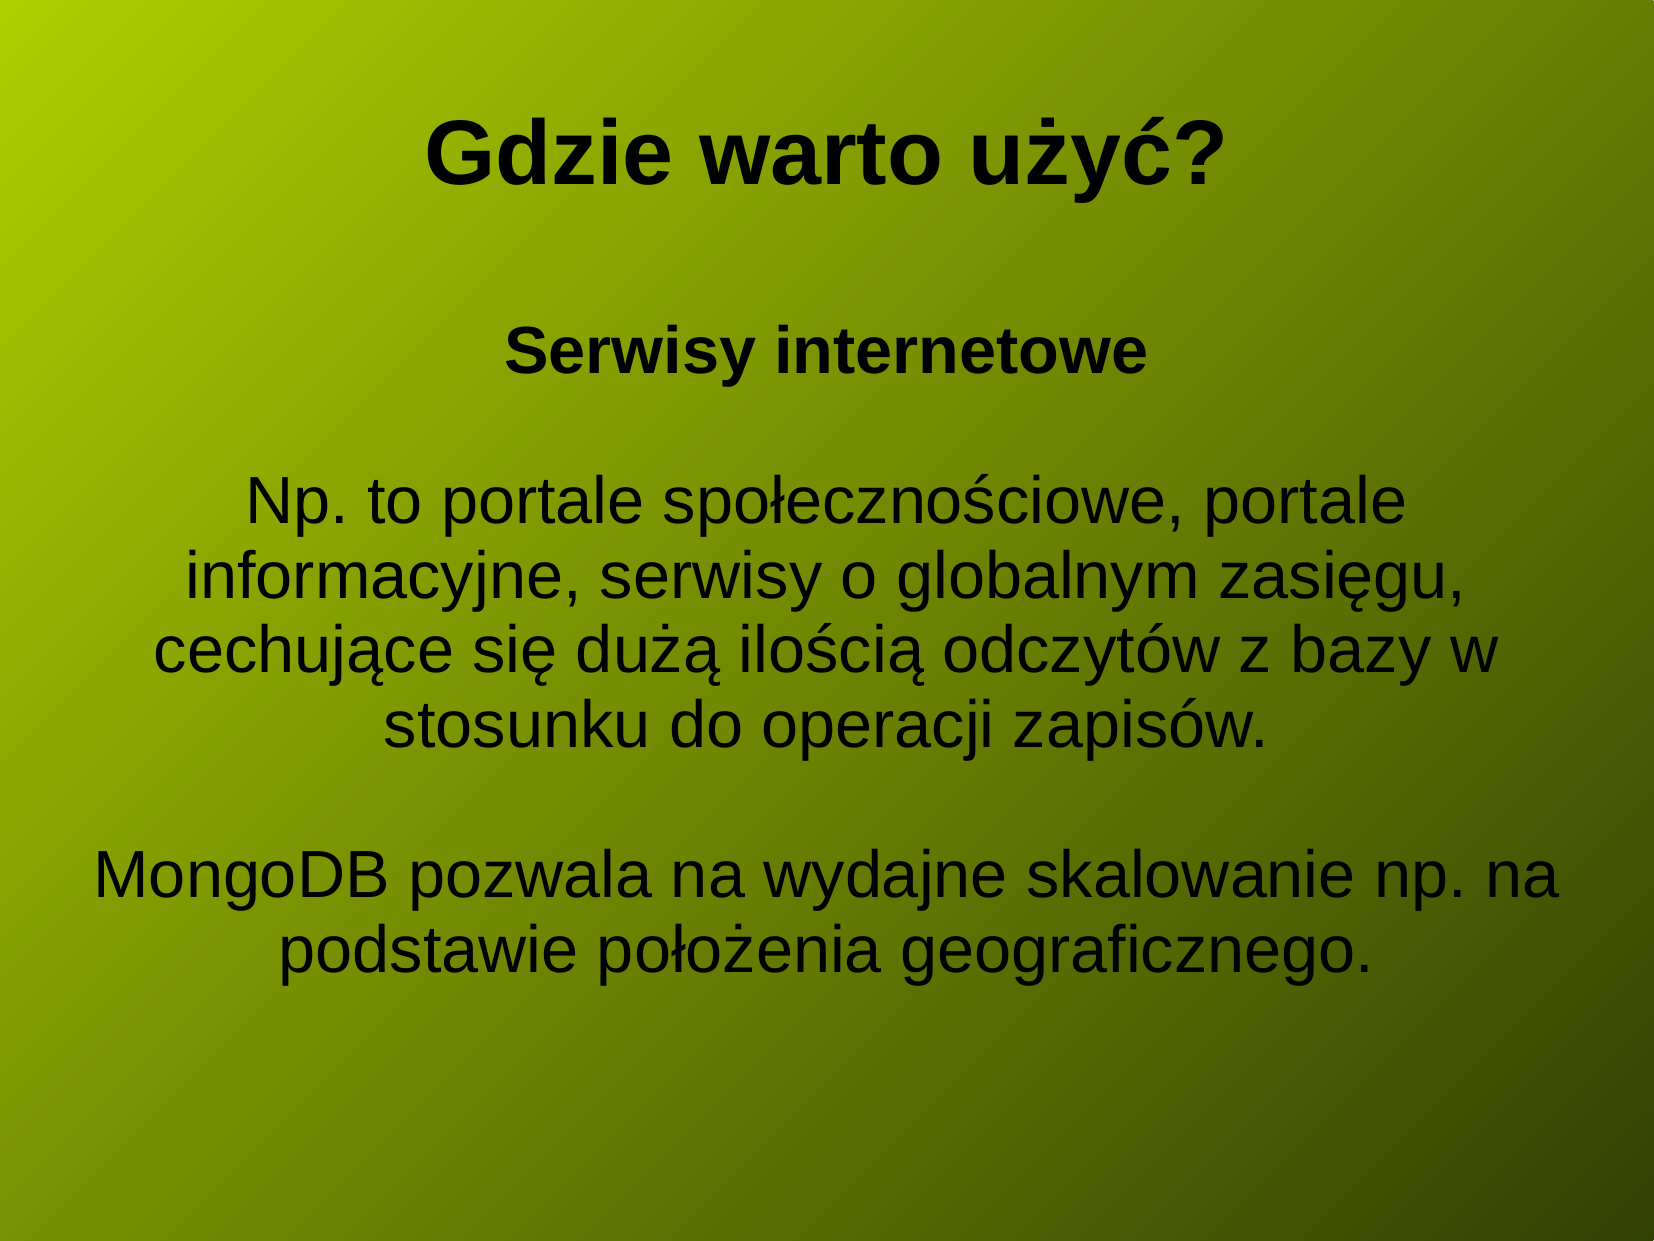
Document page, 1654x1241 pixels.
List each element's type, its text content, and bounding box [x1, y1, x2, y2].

subtitle Serwisy internetowe Np. to portale społecznościowe, portale informacyjne, serwisy o globalnym zasięgu, cechujące się dużą ilością odczytów z bazy w stosunku do operacji zapisów. MongoDB pozwala na wydajne skalowanie np. na podstawie położenia geograficznego. [82, 290, 1571, 1010]
title Gdzie warto użyć? [82, 49, 1571, 257]
